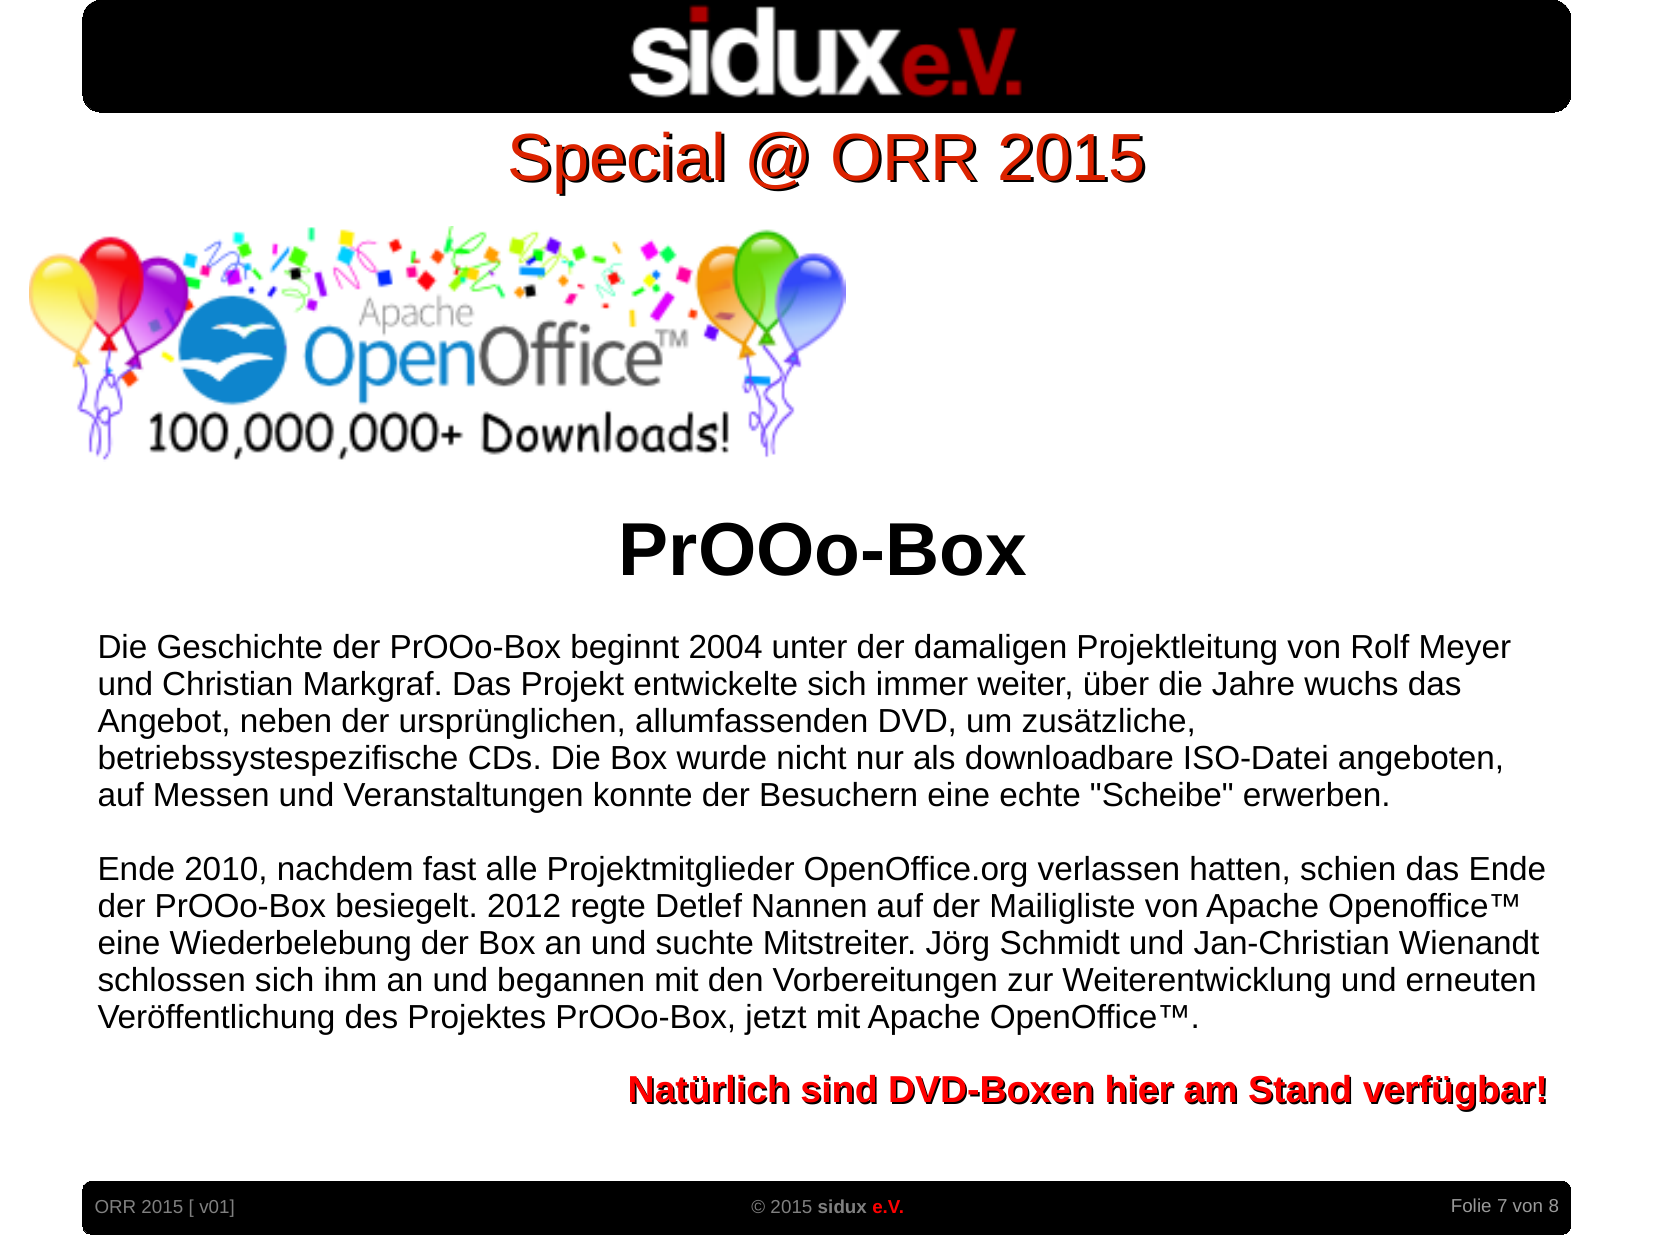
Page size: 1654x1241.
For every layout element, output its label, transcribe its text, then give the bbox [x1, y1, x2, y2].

picture [29, 226, 846, 462]
text_box Special @ ORR 2015 [82, 112, 1571, 213]
text_box PrOOo-Box Die Geschichte der PrOOo-Box beginnt 2004 unter der damaligen Projektleitung von Rolf Meyer und Christian Markgraf. Das Projekt entwickelte sich immer weiter, über die Jahre wuchs das Angebot, neben der ursprünglichen, allumfassenden DVD, um zusätzliche, betriebssystespezifische CDs. Die Box wurde nicht nur als downloadbare ISO-Datei angeboten, auf Messen und Veranstaltungen konnte der Besuchern eine echte "Scheibe" erwerben. Ende 2010, nachdem fast alle Projektmitglieder OpenOffice.org verlassen hatten, schien das Ende der PrOOo-Box besiegelt. 2012 regte Detlef Nannen auf der Mailigliste von Apache Openoffice™ eine Wiederbelebung der Box an und suchte Mitstreiter. Jörg Schmidt und Jan-Christian Wienandt schlossen sich ihm an und begannen mit den Vorbereitungen zur Weiterentwicklung und erneuten Veröffentlichung des Projektes PrOOo-Box, jetzt mit Apache OpenOffice™. Natürlich sind DVD-Boxen hier am Stand verfügbar! [82, 448, 1571, 1170]
picture [609, 0, 1028, 110]
